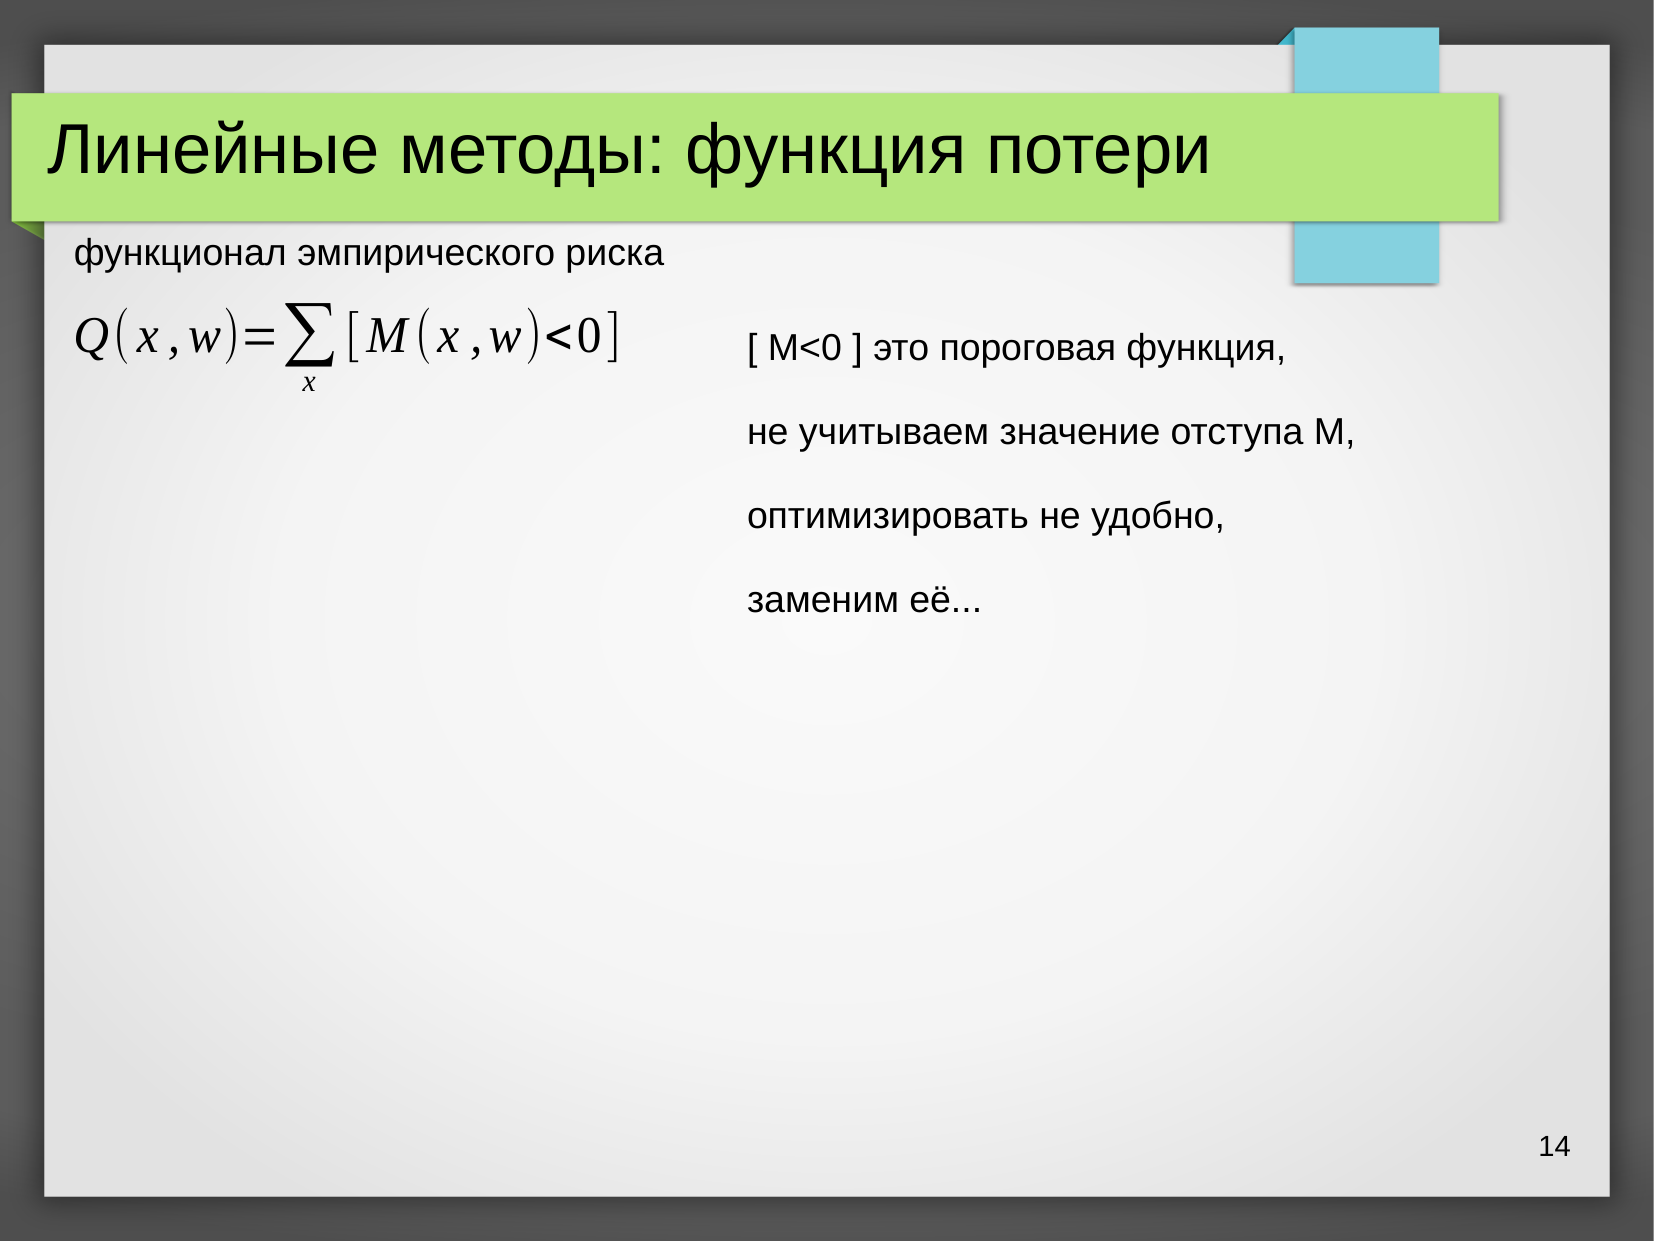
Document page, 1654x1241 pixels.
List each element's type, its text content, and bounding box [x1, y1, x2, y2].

text_box функционал эмпирического риска [59, 224, 697, 284]
title Линейные методы: функция потери [47, 109, 1501, 189]
text_box [ M<0 ] это пороговая функция, не учитываем значение отступа M, оптимизировать не удобно, заменим её... [732, 318, 1394, 628]
picture [0, 0, 1654, 1241]
chart [67, 299, 626, 402]
